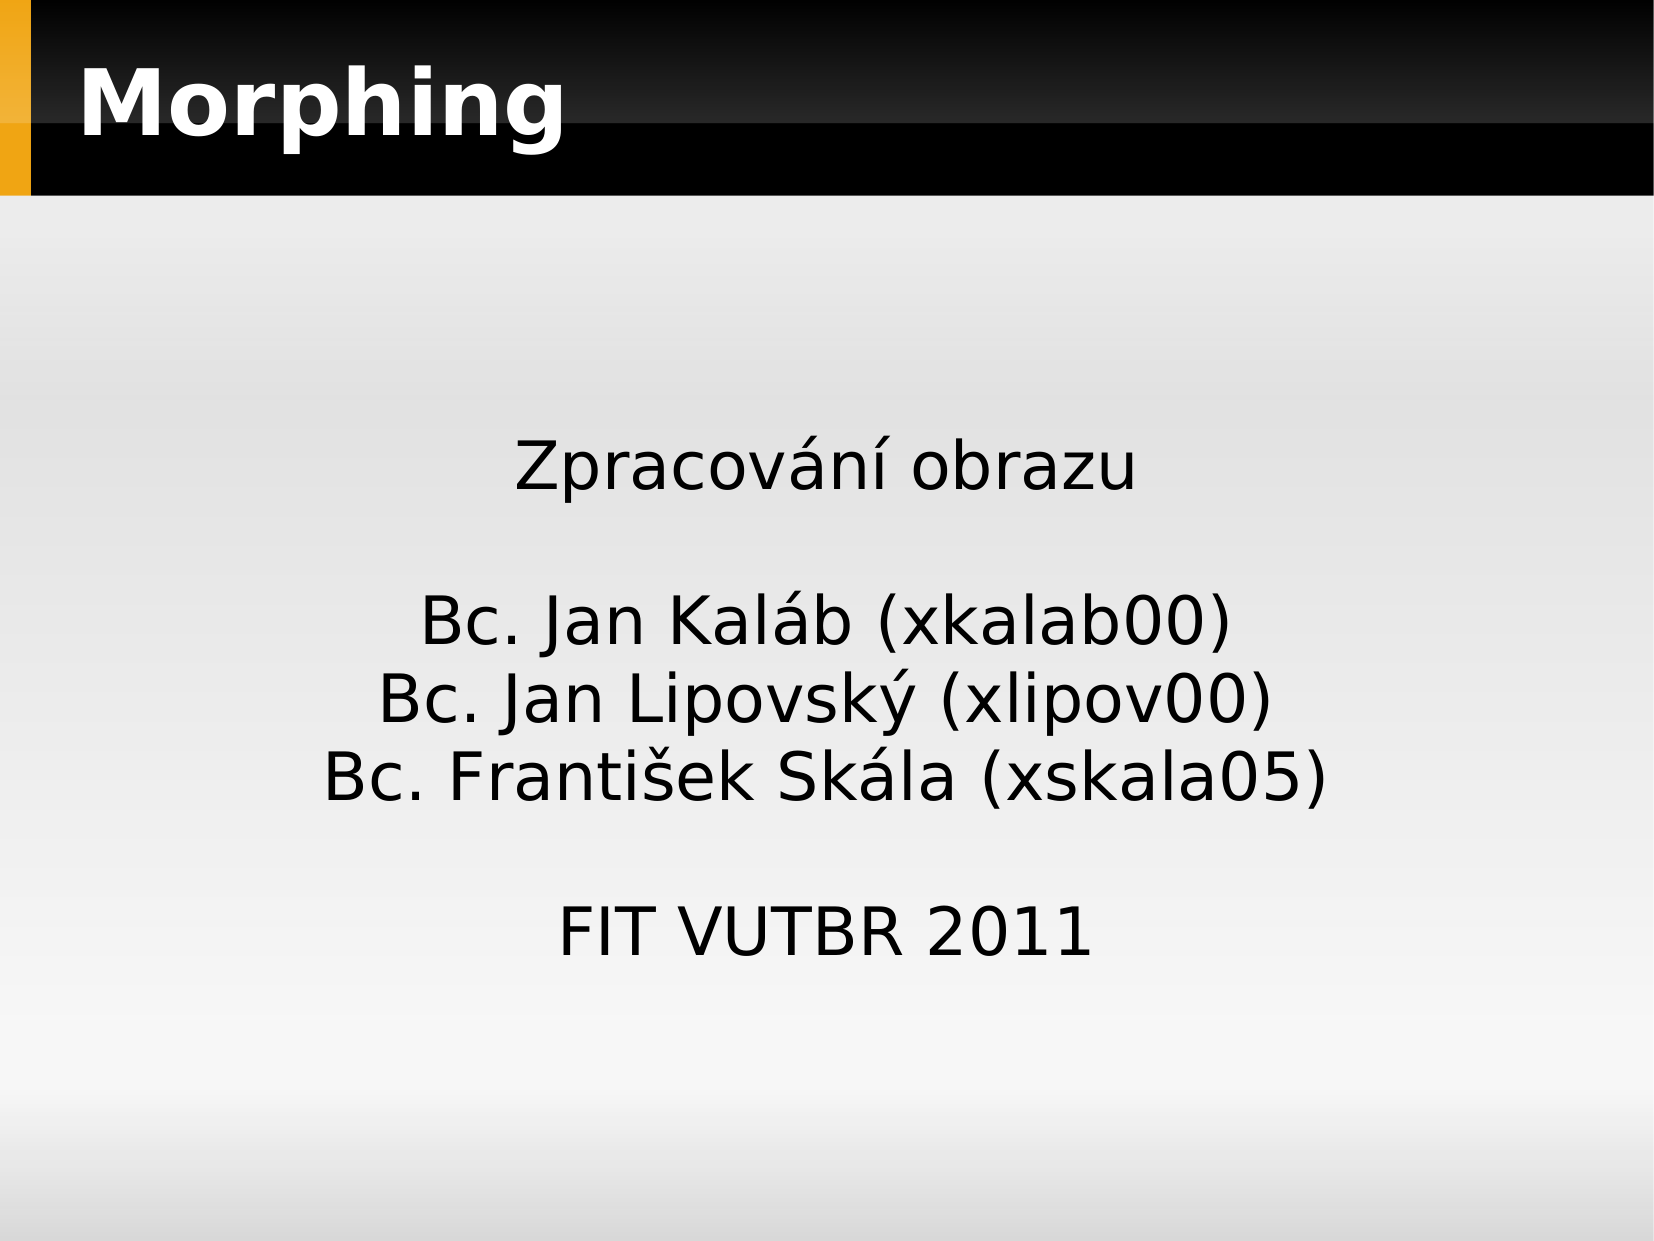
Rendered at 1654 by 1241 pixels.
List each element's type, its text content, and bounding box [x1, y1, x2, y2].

picture [0, 0, 1654, 1241]
subtitle Zpracování obrazu Bc. Jan Kaláb (xkalab00) Bc. Jan Lipovský (xlipov00) Bc. František Skála (xskala05) FIT VUTBR 2011 [82, 290, 1571, 1109]
title Morphing [76, 0, 1565, 208]
